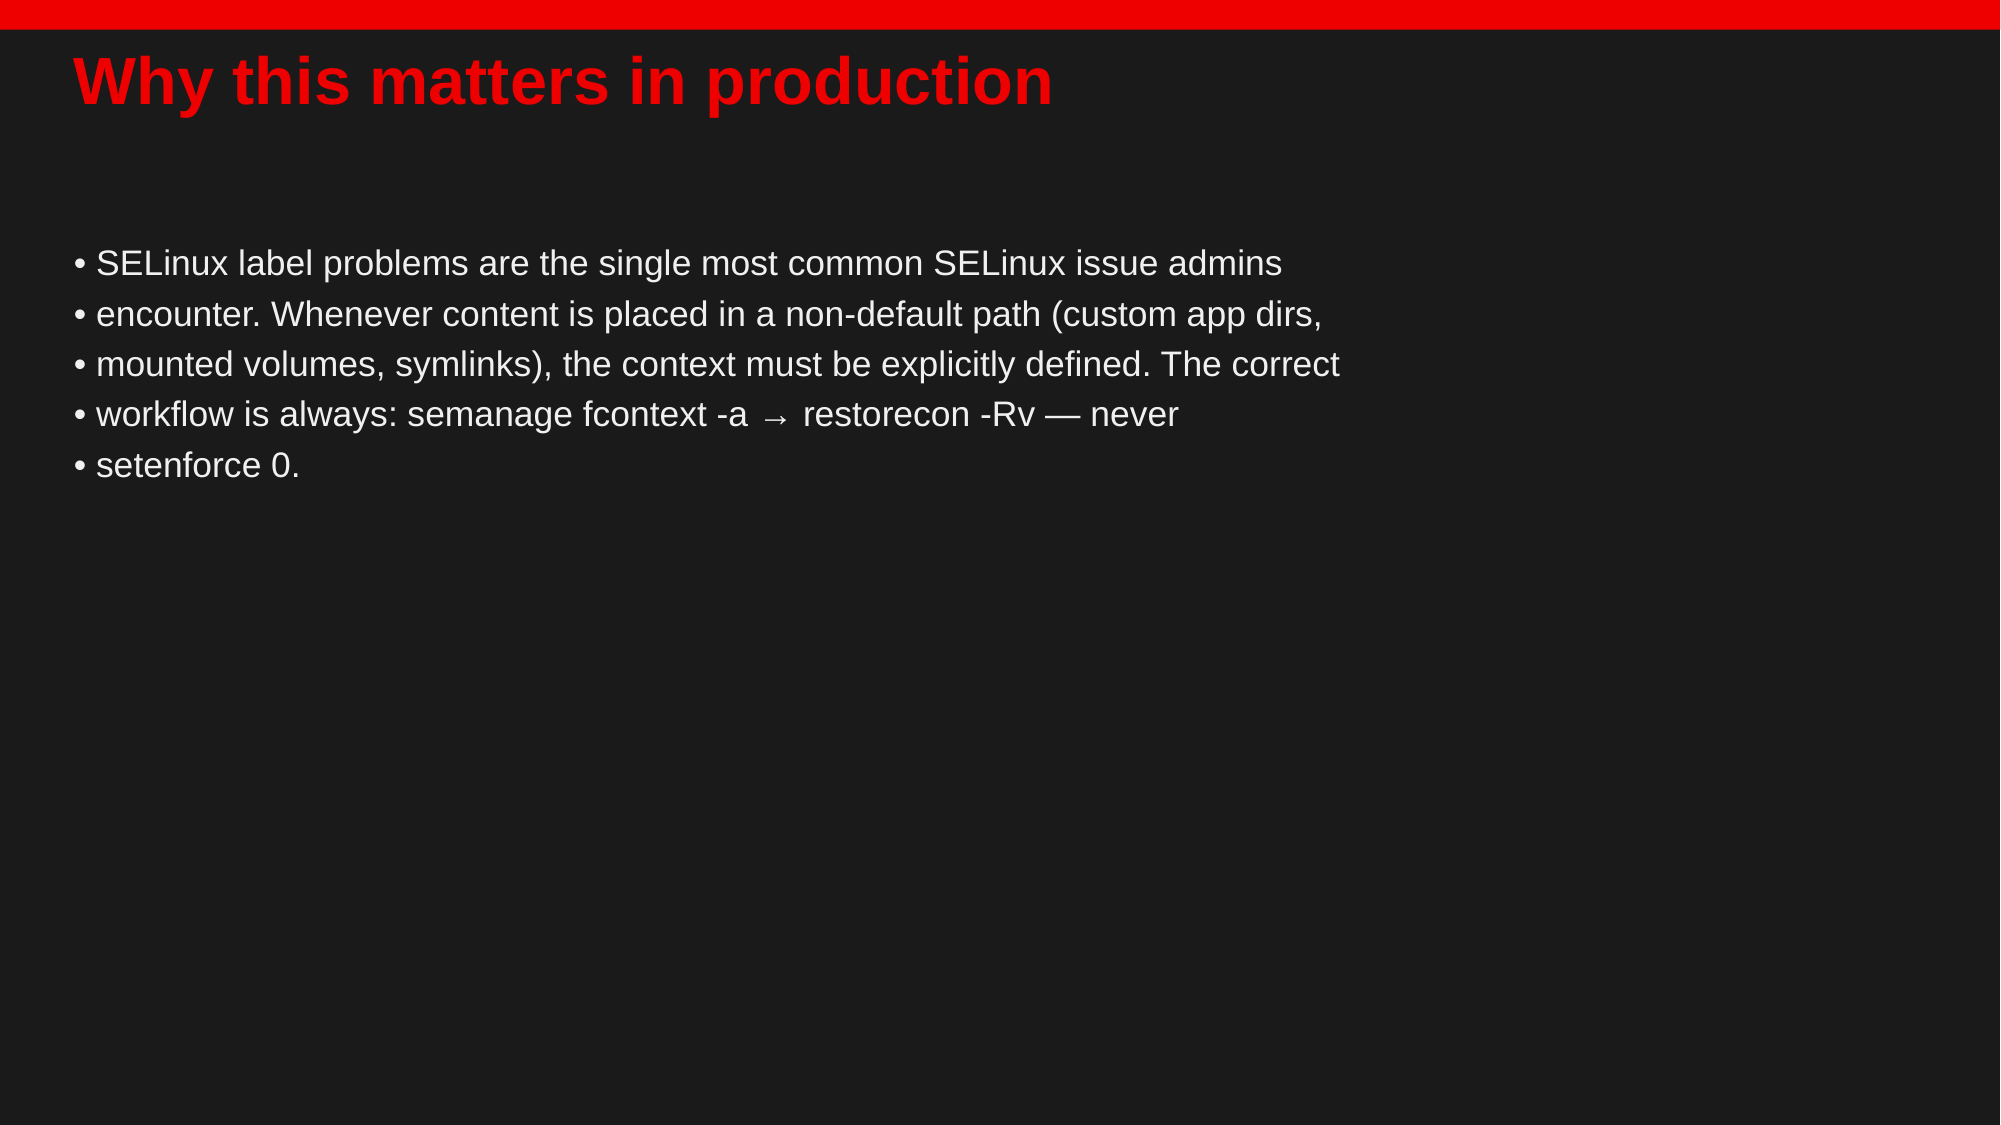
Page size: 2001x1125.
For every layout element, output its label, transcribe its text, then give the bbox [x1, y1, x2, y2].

text_box [0, 0, 2001, 30]
text_box Why this matters in production [59, 36, 1942, 208]
text_box • SELinux label problems are the single most common SELinux issue admins • encounter. Whenever content is placed in a non-default path (custom app dirs, • mounted volumes, symlinks), the context must be explicitly defined. The correct • workflow is always: semanage fcontext -a → restorecon -Rv — never • setenforce 0. [59, 236, 1942, 1037]
